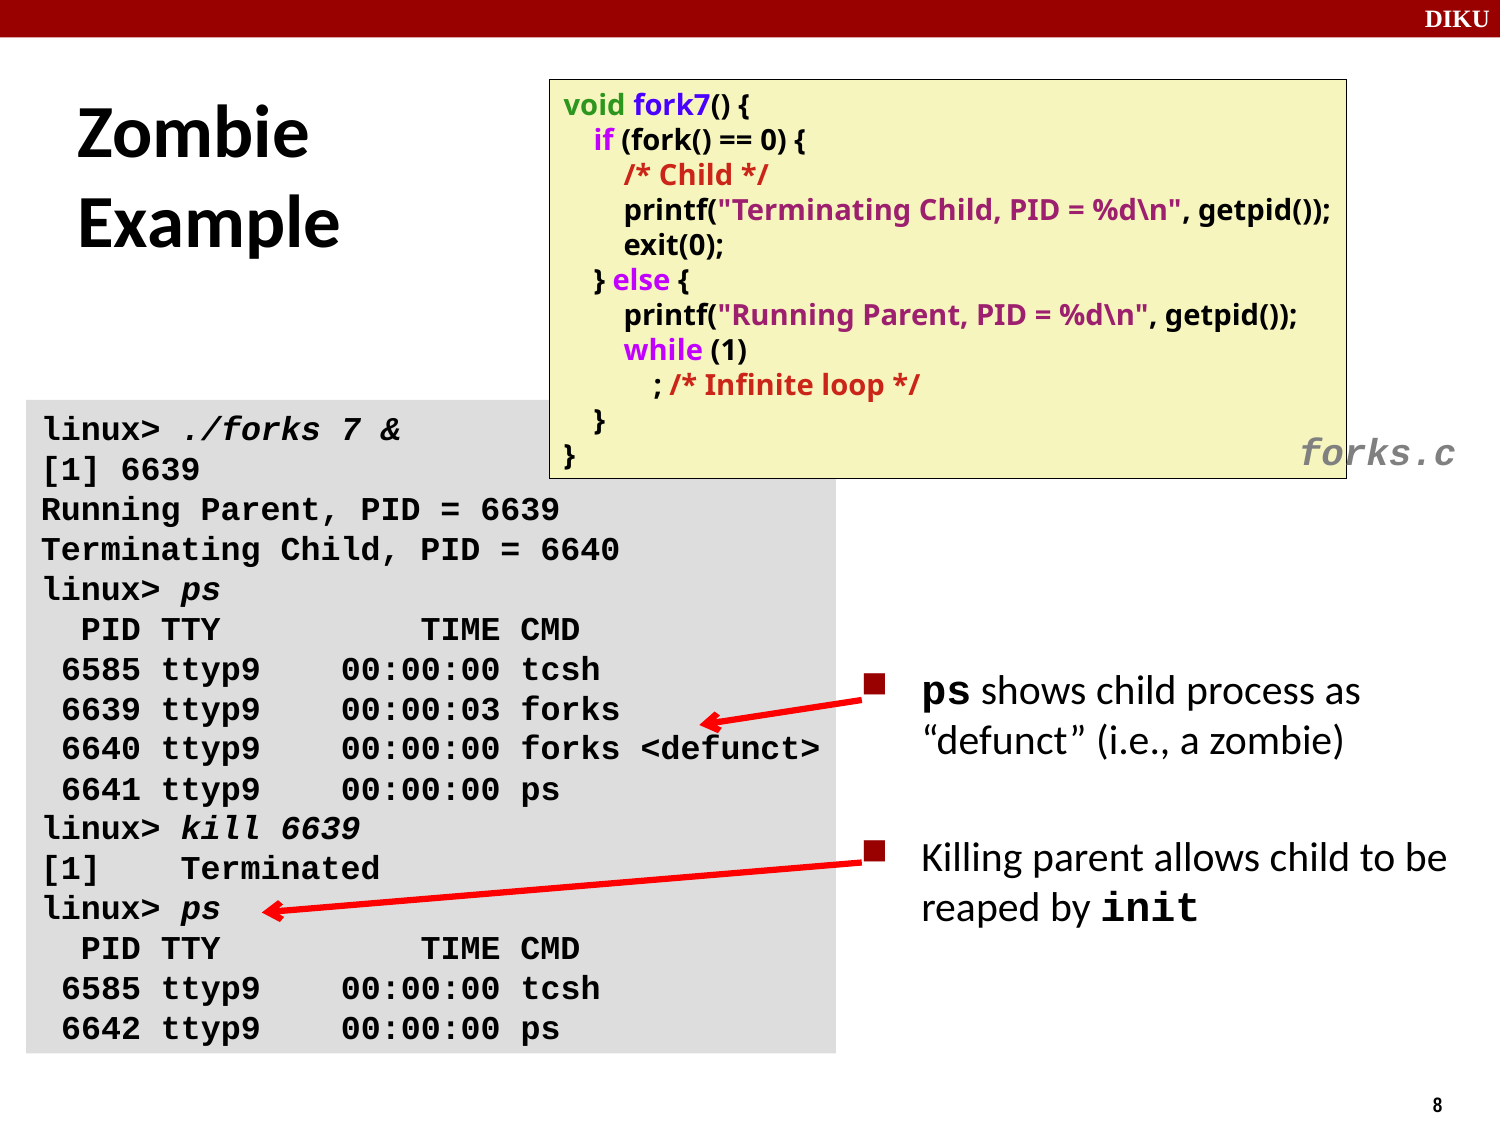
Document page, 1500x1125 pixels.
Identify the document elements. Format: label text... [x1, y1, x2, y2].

text_box void fork7() { if (fork() == 0) { /* Child */ printf("Terminating Child, PID = %d\n", getpid()); exit(0); } else { printf("Running Parent, PID = %d\n", getpid()); while (1) ; /* Infinite loop */ } } [548, 79, 1346, 479]
list ps shows child process as “defunct” (i.e., a zombie) Killing parent allows child to be reaped by init [849, 655, 1500, 1088]
title Zombie Example [62, 82, 392, 263]
text_box forks.c [1284, 424, 1472, 482]
text_box linux> ./forks 7 & [1] 6639 Running Parent, PID = 6639 Terminating Child, PID = 6640 linux> ps PID TTY TIME CMD 6585 ttyp9 00:00:00 tcsh 6639 ttyp9 00:00:03 forks 6640 ttyp9 00:00:00 forks <defunct> 6641 ttyp9 00:00:00 ps linux> kill 6639 [1] Terminated linux> ps PID TTY TIME CMD 6585 ttyp9 00:00:00 tcsh 6642 ttyp9 00:00:00 ps [26, 399, 836, 1054]
